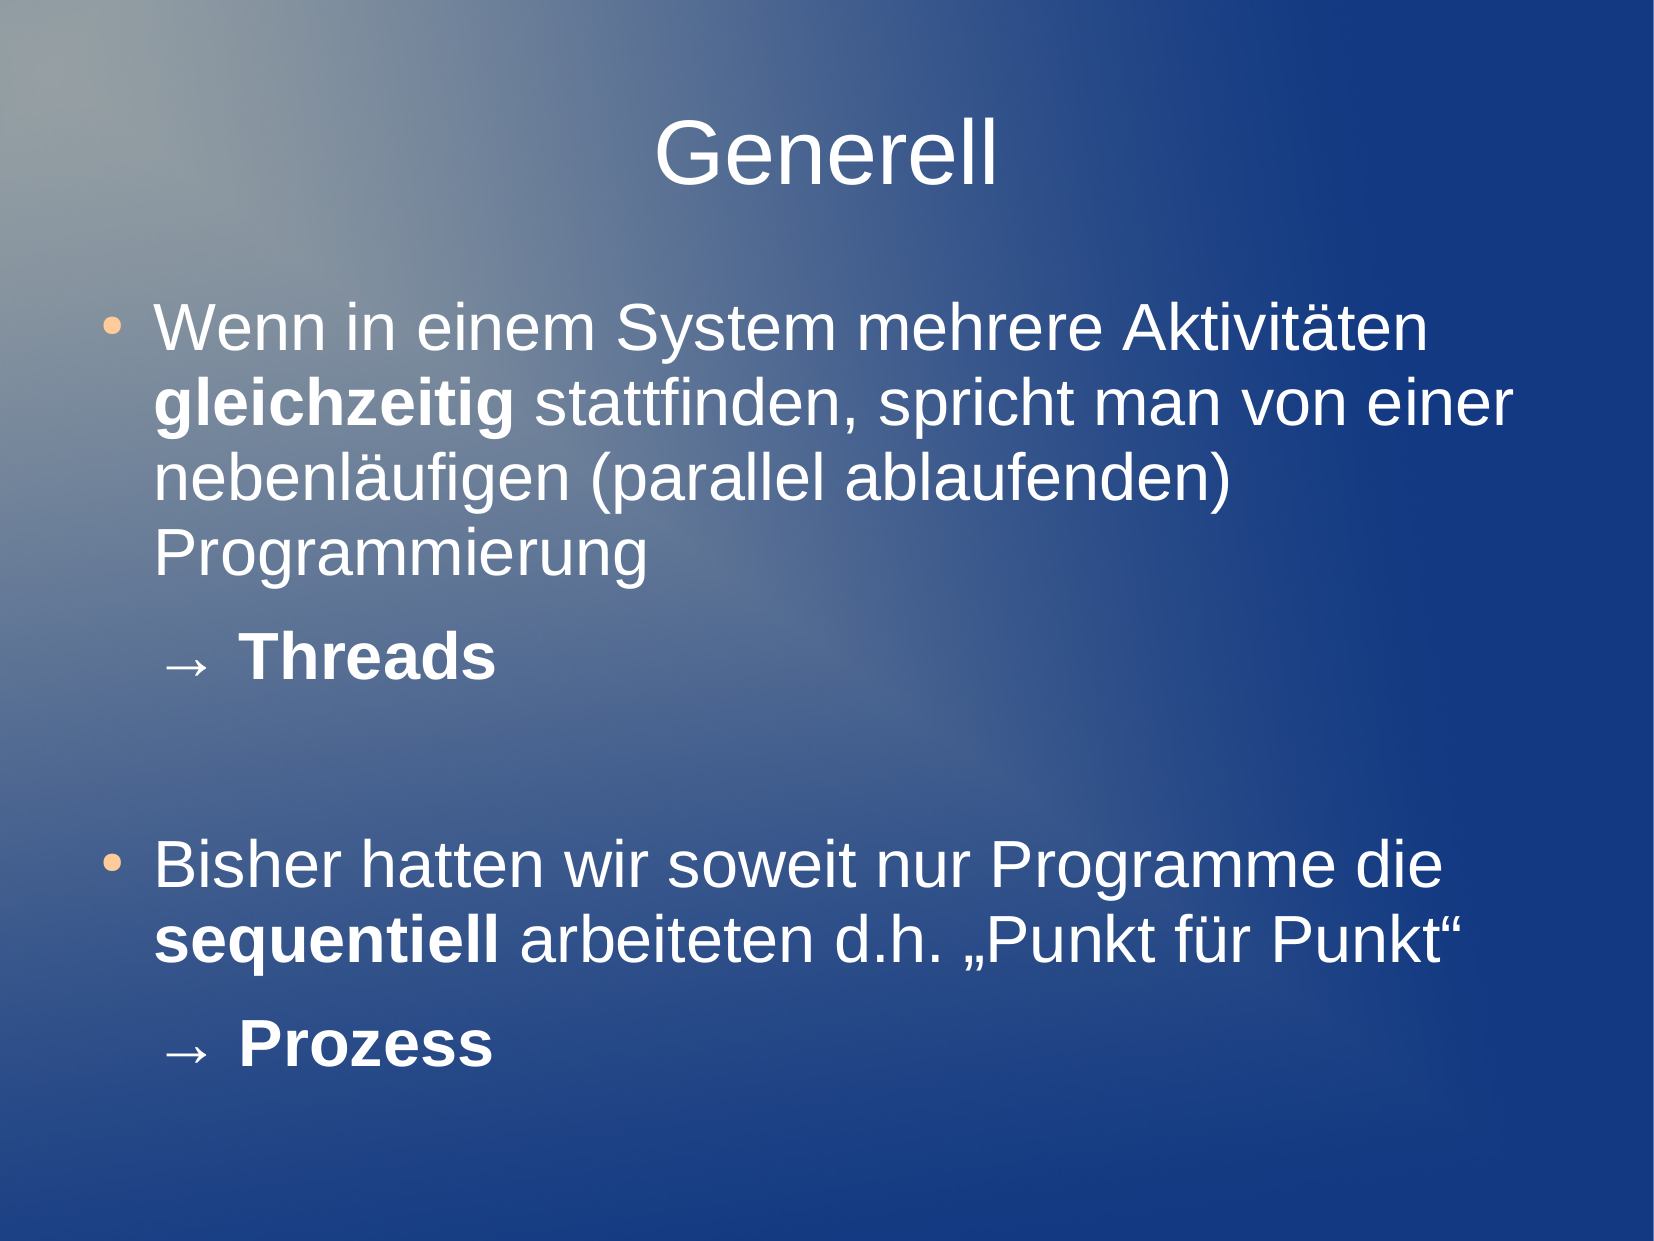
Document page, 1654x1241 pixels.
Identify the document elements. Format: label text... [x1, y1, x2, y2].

picture [0, 0, 1654, 1241]
title Generell [82, 49, 1571, 257]
list Wenn in einem System mehrere Aktivitäten gleichzeitig stattfinden, spricht man von einer nebenläufigen (parallel ablaufenden) Programmierung → Threads Bisher hatten wir soweit nur Programme die sequentiell arbeiteten d.h. „Punkt für Punkt“ → Prozess [82, 290, 1571, 1109]
